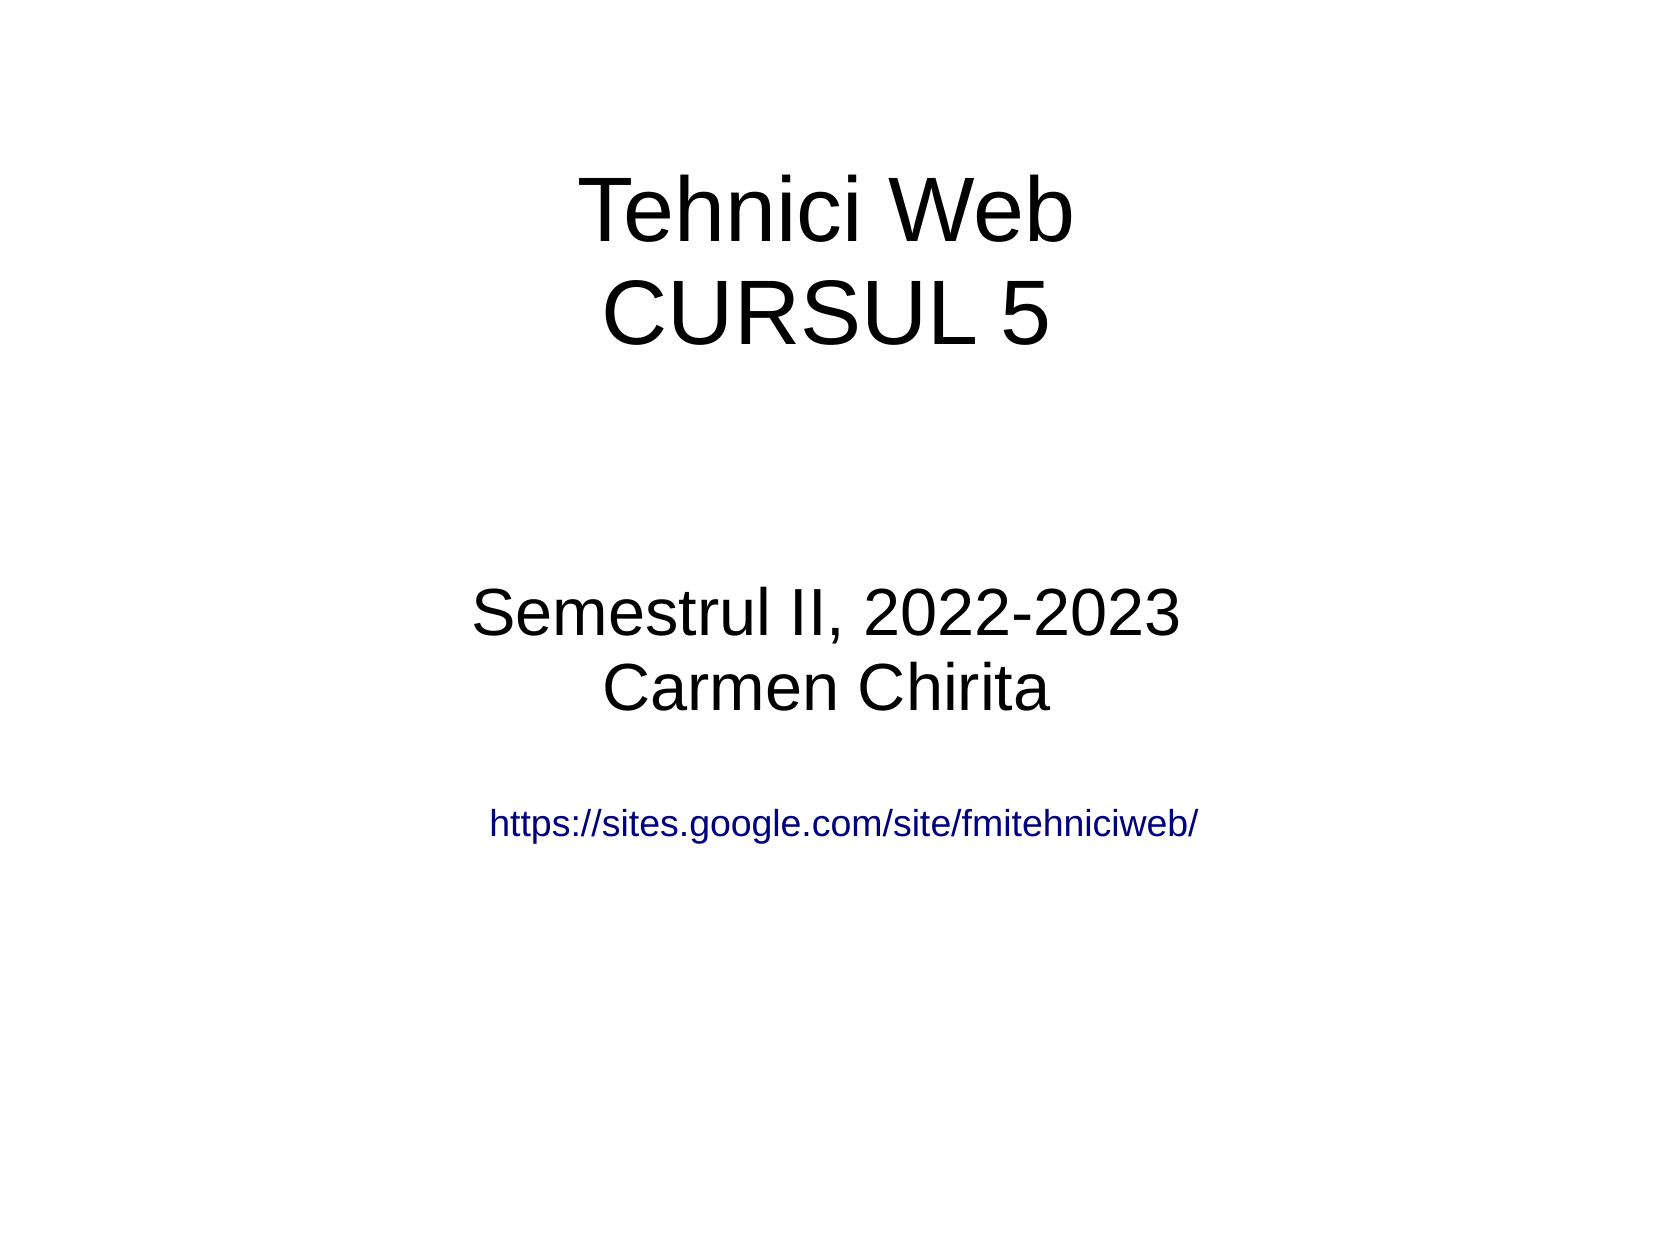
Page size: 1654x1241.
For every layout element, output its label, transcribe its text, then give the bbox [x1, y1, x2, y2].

text_box https://sites.google.com/site/fmitehniciweb/ [474, 794, 1353, 865]
subtitle Semestrul II, 2022-2023 Carmen Chirita [82, 290, 1571, 1010]
title Tehnici Web CURSUL 5 [82, 158, 1571, 290]
